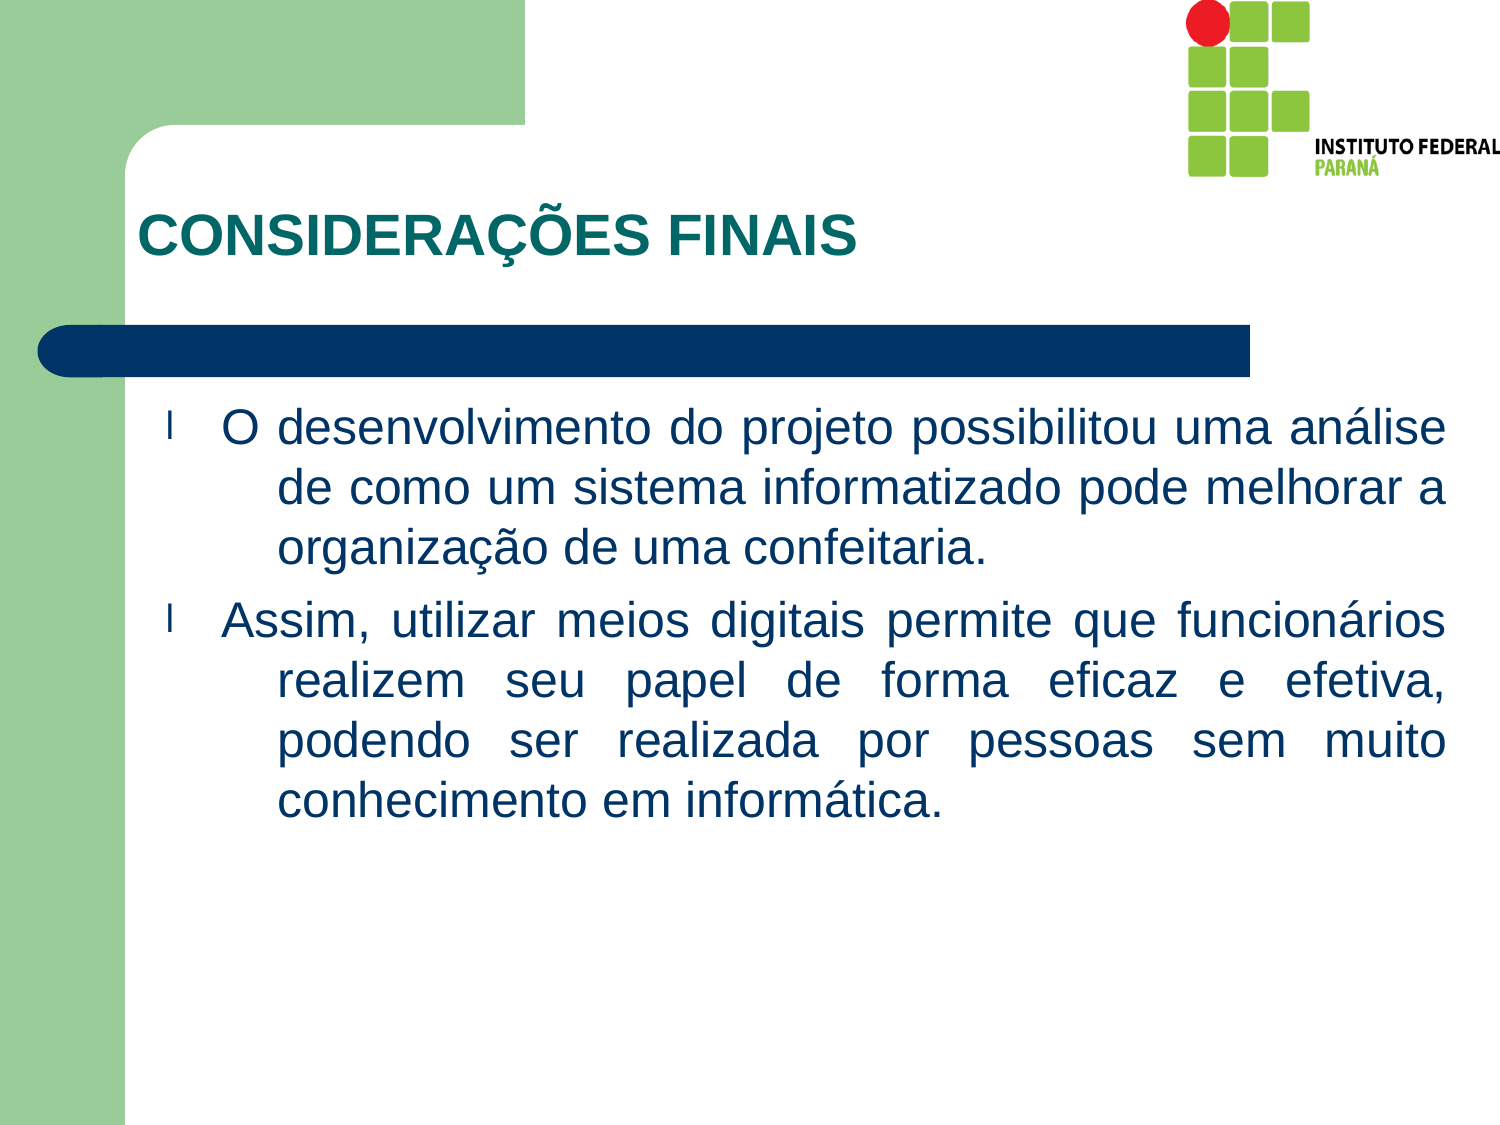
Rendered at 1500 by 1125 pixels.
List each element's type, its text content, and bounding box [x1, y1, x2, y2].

list O desenvolvimento do projeto possibilitou uma análise de como um sistema informatizado pode melhorar a organização de uma confeitaria. Assim, utilizar meios digitais permite que funcionários realizem seu papel de forma eficaz e efetiva, podendo ser realizada por pessoas sem muito conhecimento em informática. [150, 387, 1463, 1001]
picture [1186, 0, 1500, 184]
title CONSIDERAÇÕES FINAIS [122, 184, 1500, 276]
